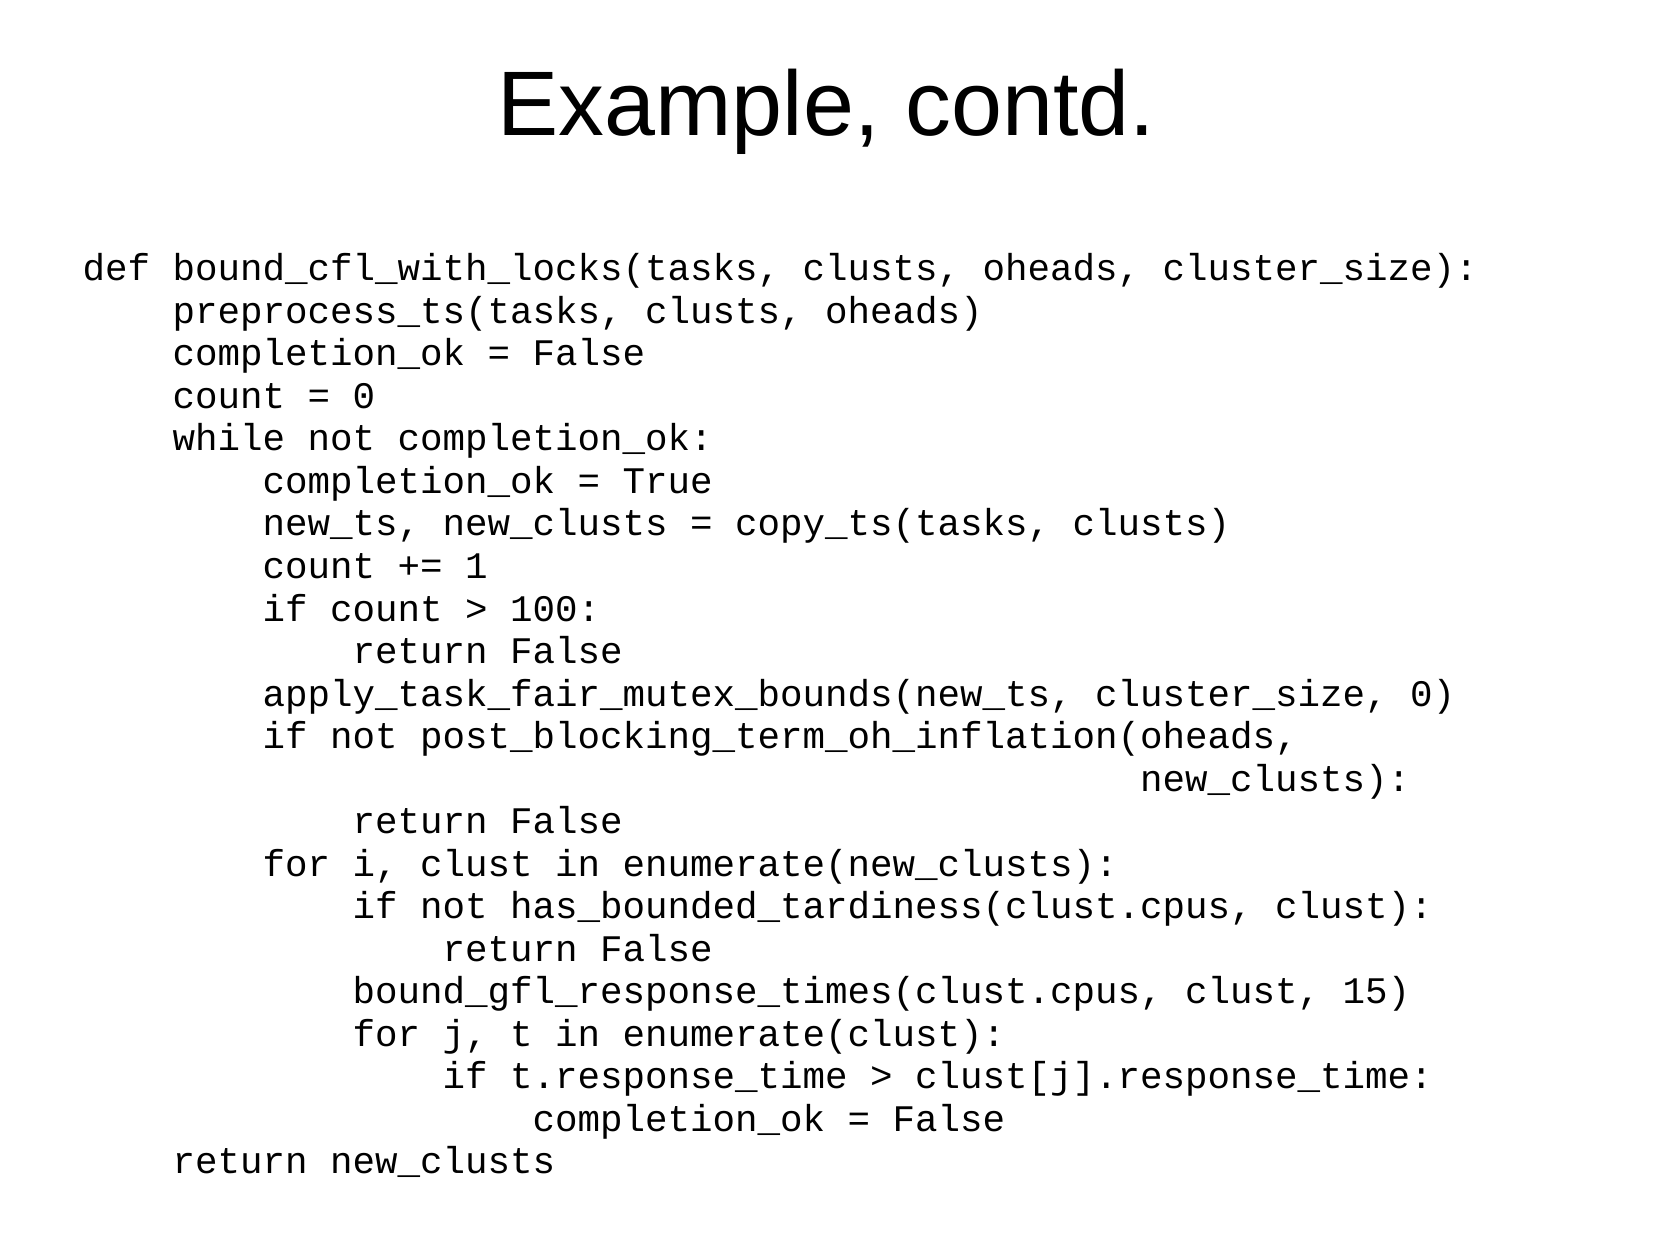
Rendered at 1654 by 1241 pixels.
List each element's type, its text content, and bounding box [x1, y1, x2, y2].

list def bound_cfl_with_locks(tasks, clusts, oheads, cluster_size): preprocess_ts(tasks, clusts, oheads) completion_ok = False count = 0 while not completion_ok: completion_ok = True new_ts, new_clusts = copy_ts(tasks, clusts) count += 1 if count > 100: return False apply_task_fair_mutex_bounds(new_ts, cluster_size, 0) if not post_blocking_term_oh_inflation(oheads, new_clusts): return False for i, clust in enumerate(new_clusts): if not has_bounded_tardiness(clust.cpus, clust): return False bound_gfl_response_times(clust.cpus, clust, 15) for j, t in enumerate(clust): if t.response_time > clust[j].response_time: completion_ok = False return new_clusts [82, 207, 1571, 1216]
title Example, contd. [82, 0, 1571, 207]
